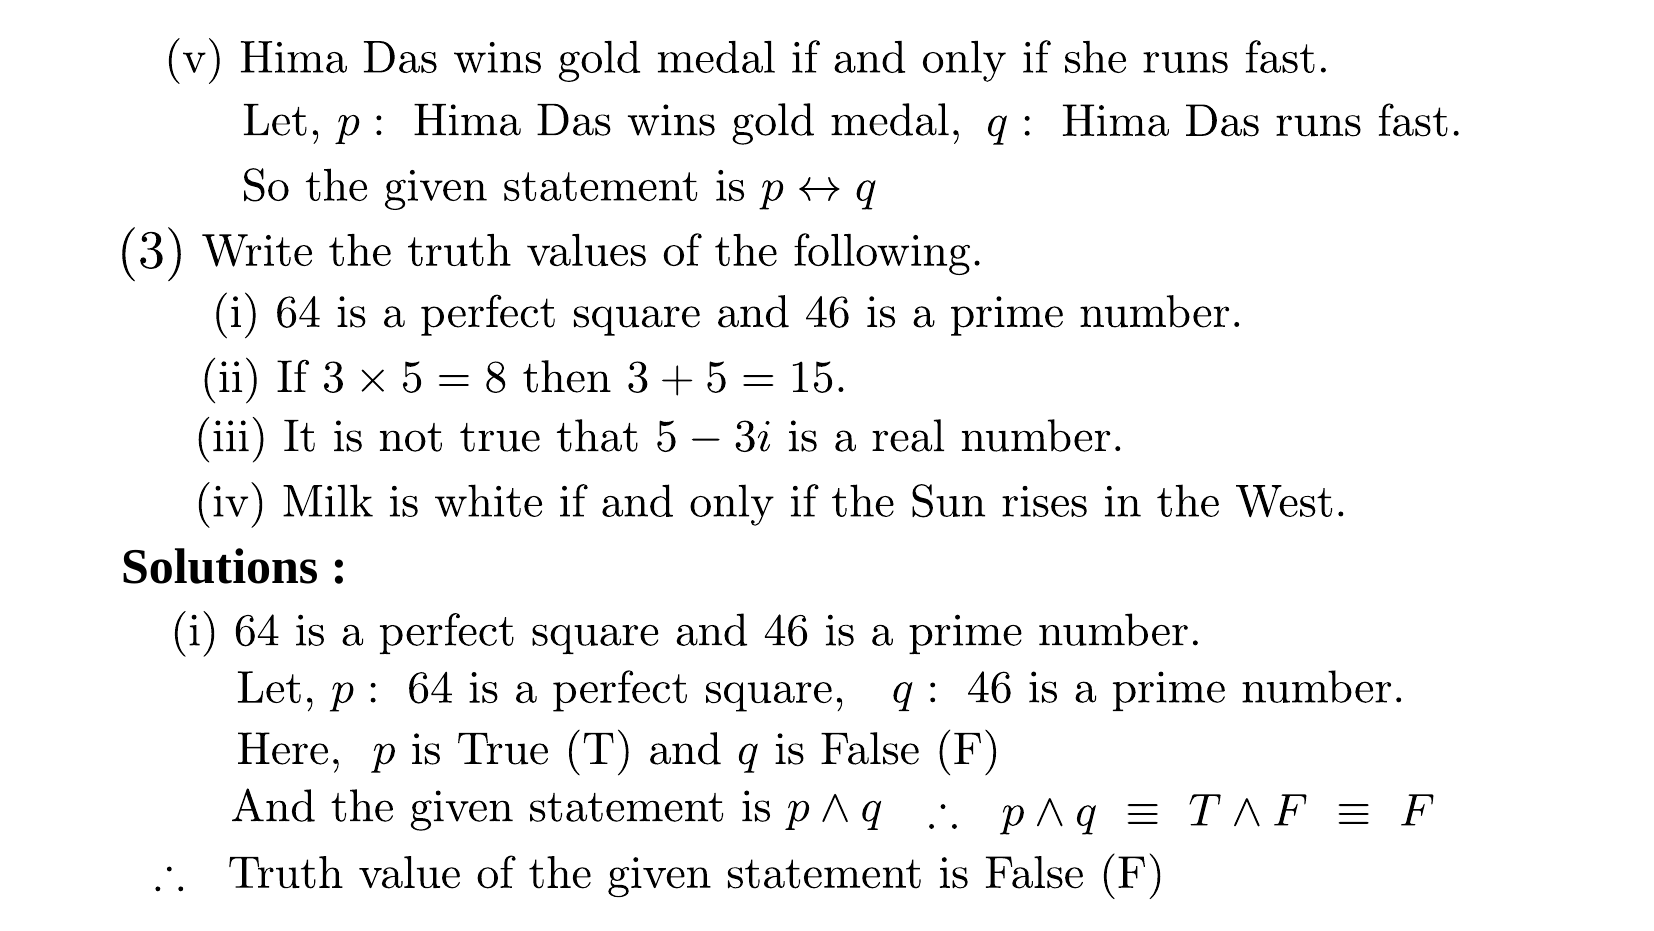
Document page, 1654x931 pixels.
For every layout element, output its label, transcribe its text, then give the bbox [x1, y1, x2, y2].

text_box [172, 610, 1198, 657]
text_box [166, 38, 1326, 84]
text_box [202, 233, 980, 276]
text_box [119, 227, 181, 282]
text_box [237, 670, 843, 712]
text_box [196, 482, 1344, 528]
text_box [929, 794, 1434, 835]
text_box [155, 853, 1161, 900]
text_box [238, 729, 997, 776]
text_box [243, 103, 959, 145]
text_box [243, 168, 876, 211]
text_box [232, 788, 882, 831]
text_box [214, 292, 1240, 339]
subtitle Solutions : [47, 23, 1607, 909]
text_box [987, 103, 1459, 145]
text_box [202, 357, 844, 404]
text_box [893, 670, 1402, 712]
text_box [196, 416, 1121, 463]
